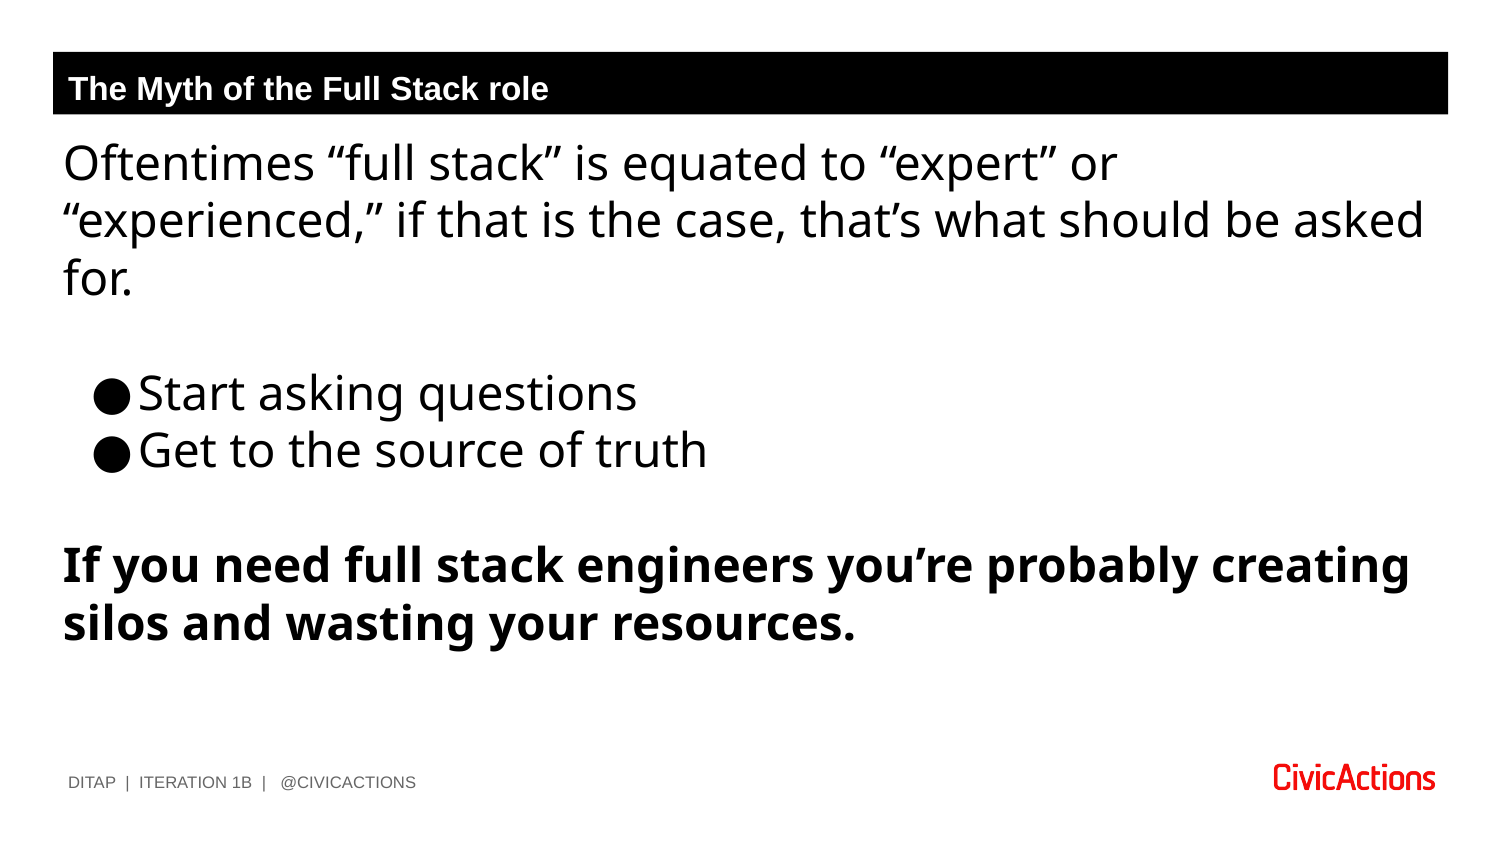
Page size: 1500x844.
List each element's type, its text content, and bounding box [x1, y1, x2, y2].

text_box The Myth of the Full Stack role [53, 51, 1449, 115]
picture [1271, 758, 1438, 795]
text_box Oftentimes “full stack” is equated to “expert” or “experienced,” if that is the case, that’s what should be asked for. Start asking questions Get to the source of truth If you need full stack engineers you’re probably creating silos and wasting your resources. [53, 122, 1449, 716]
